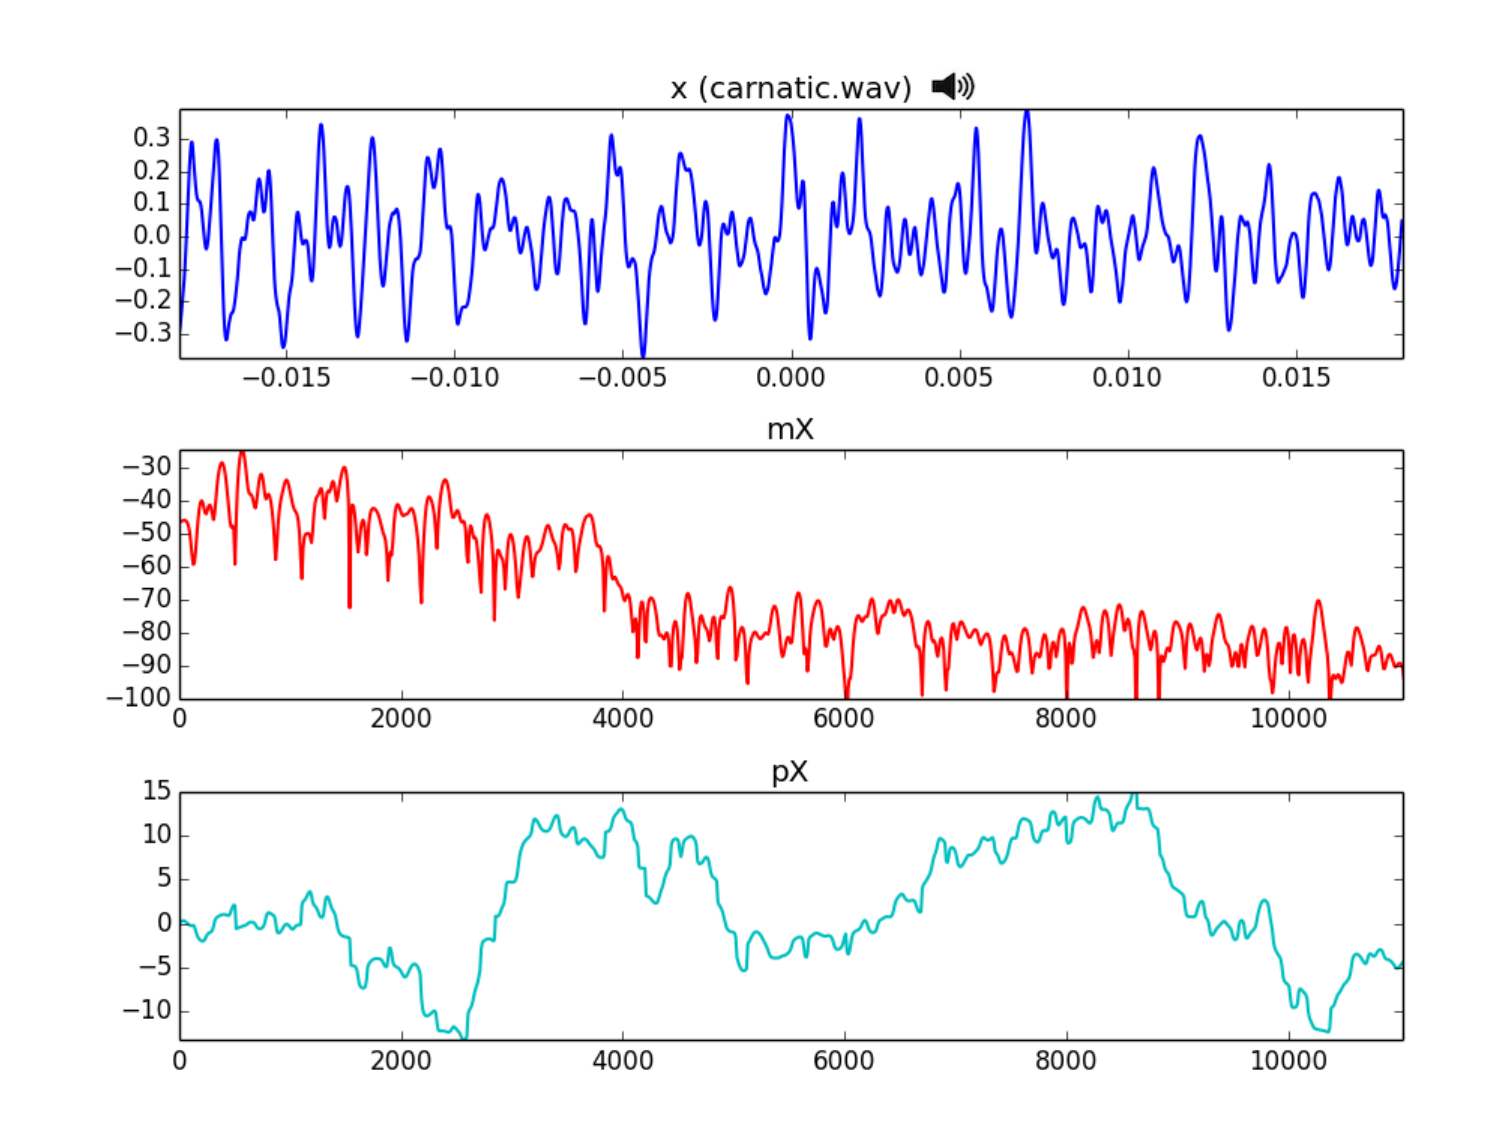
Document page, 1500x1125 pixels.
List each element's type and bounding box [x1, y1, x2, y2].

picture [79, 49, 1430, 1100]
